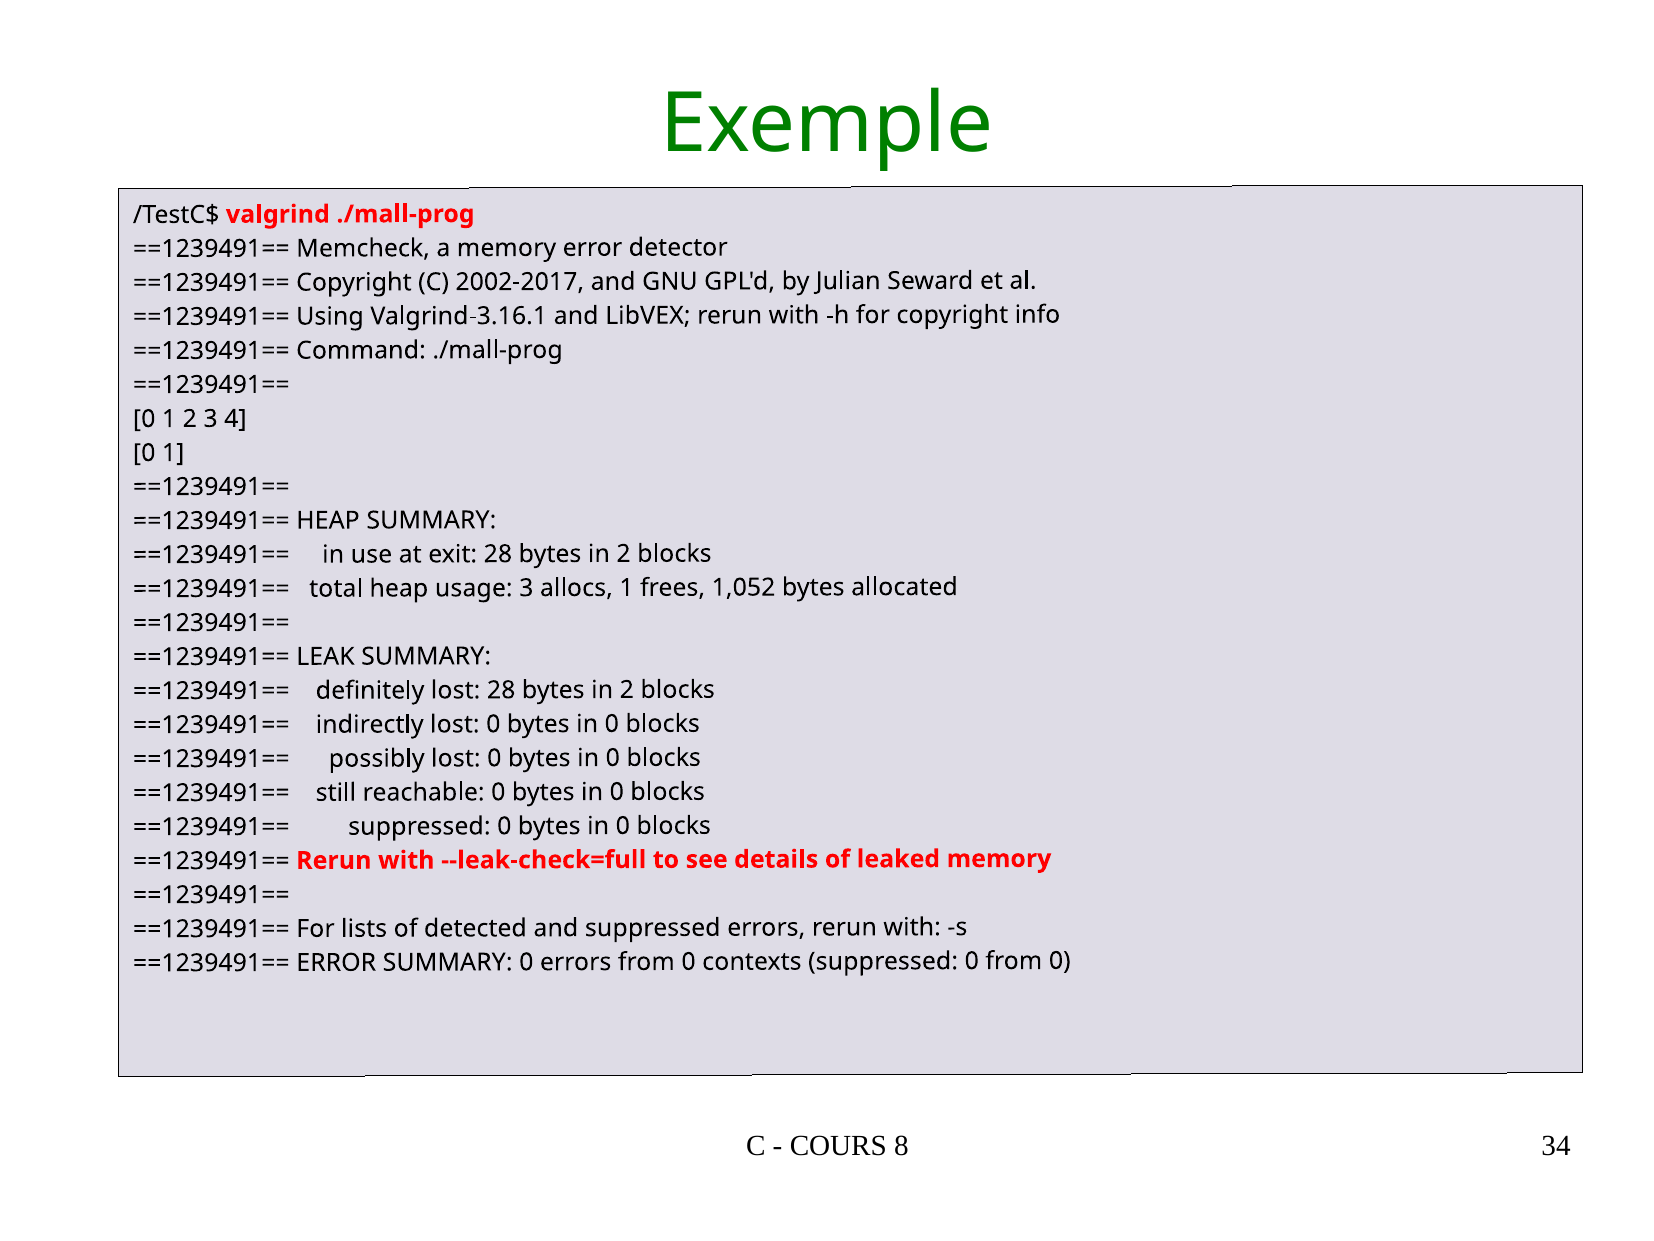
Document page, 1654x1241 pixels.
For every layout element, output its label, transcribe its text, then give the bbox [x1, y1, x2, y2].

text_box /TestC$ valgrind ./mall-prog ==1239491== Memcheck, a memory error detector ==1239491== Copyright (C) 2002-2017, and GNU GPL'd, by Julian Seward et al. ==1239491== Using Valgrind-3.16.1 and LibVEX; rerun with -h for copyright info ==1239491== Command: ./mall-prog ==1239491== [0 1 2 3 4] [0 1] ==1239491== ==1239491== HEAP SUMMARY: ==1239491== in use at exit: 28 bytes in 2 blocks ==1239491== total heap usage: 3 allocs, 1 frees, 1,052 bytes allocated ==1239491== ==1239491== LEAK SUMMARY: ==1239491== definitely lost: 28 bytes in 2 blocks ==1239491== indirectly lost: 0 bytes in 0 blocks ==1239491== possibly lost: 0 bytes in 0 blocks ==1239491== still reachable: 0 bytes in 0 blocks ==1239491== suppressed: 0 bytes in 0 blocks ==1239491== Rerun with --leak-check=full to see details of leaked memory ==1239491== ==1239491== For lists of detected and suppressed errors, rerun with: -s ==1239491== ERROR SUMMARY: 0 errors from 0 contexts (suppressed: 0 from 0) [118, 185, 1583, 1077]
title Exemple [82, 49, 1571, 189]
